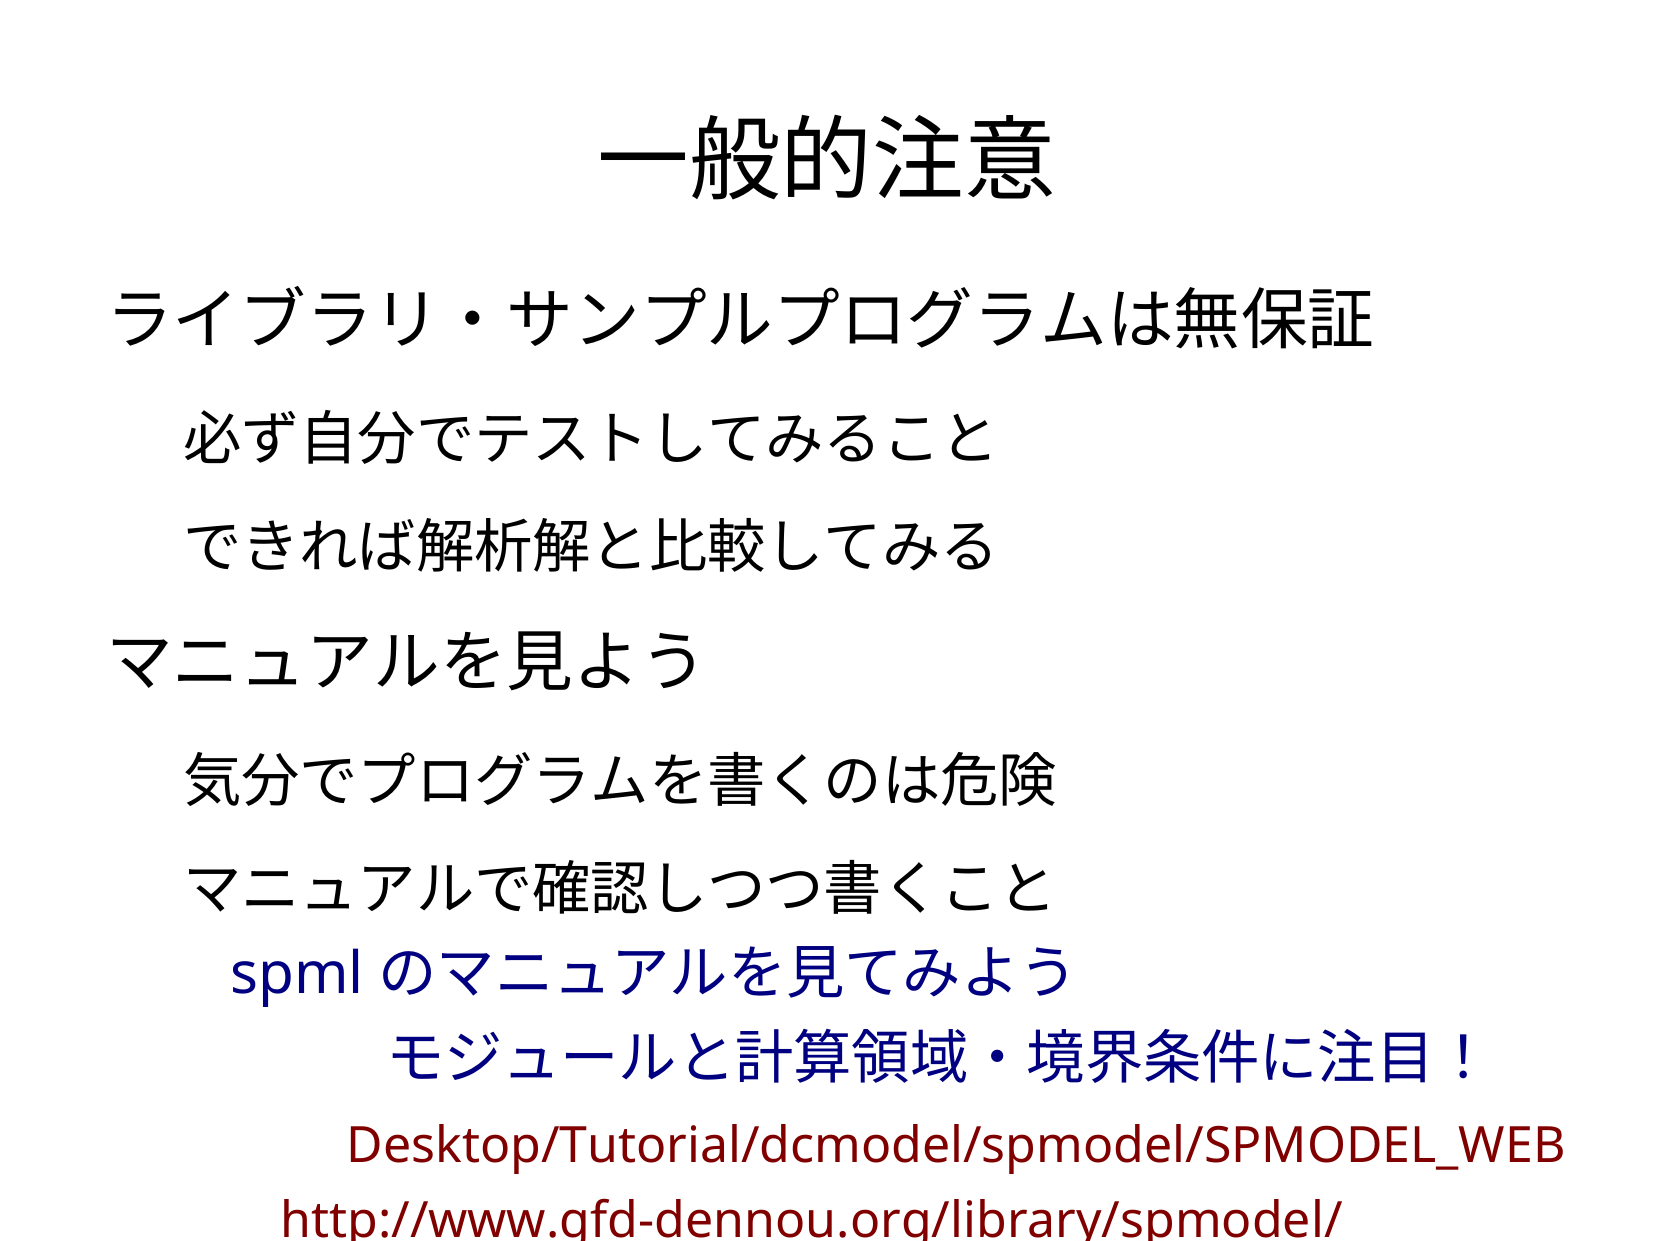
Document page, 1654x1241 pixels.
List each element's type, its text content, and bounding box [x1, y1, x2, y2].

list ライブラリ・サンプルプログラムは無保証 必ず自分でテストしてみること できれば解析解と比較してみる マニュアルを見よう 気分でプログラムを書くのは危険 マニュアルで確認しつつ書くこと spml のマニュアルを見てみよう モジュールと計算領域・境界条件に注目！ Desktop/Tutorial/dcmodel/spmodel/SPMODEL_WEB http://www.gfd-dennou.org/library/spmodel/ できればソースも見てみよう [88, 265, 1577, 1174]
title 一般的注意 [82, 56, 1571, 250]
